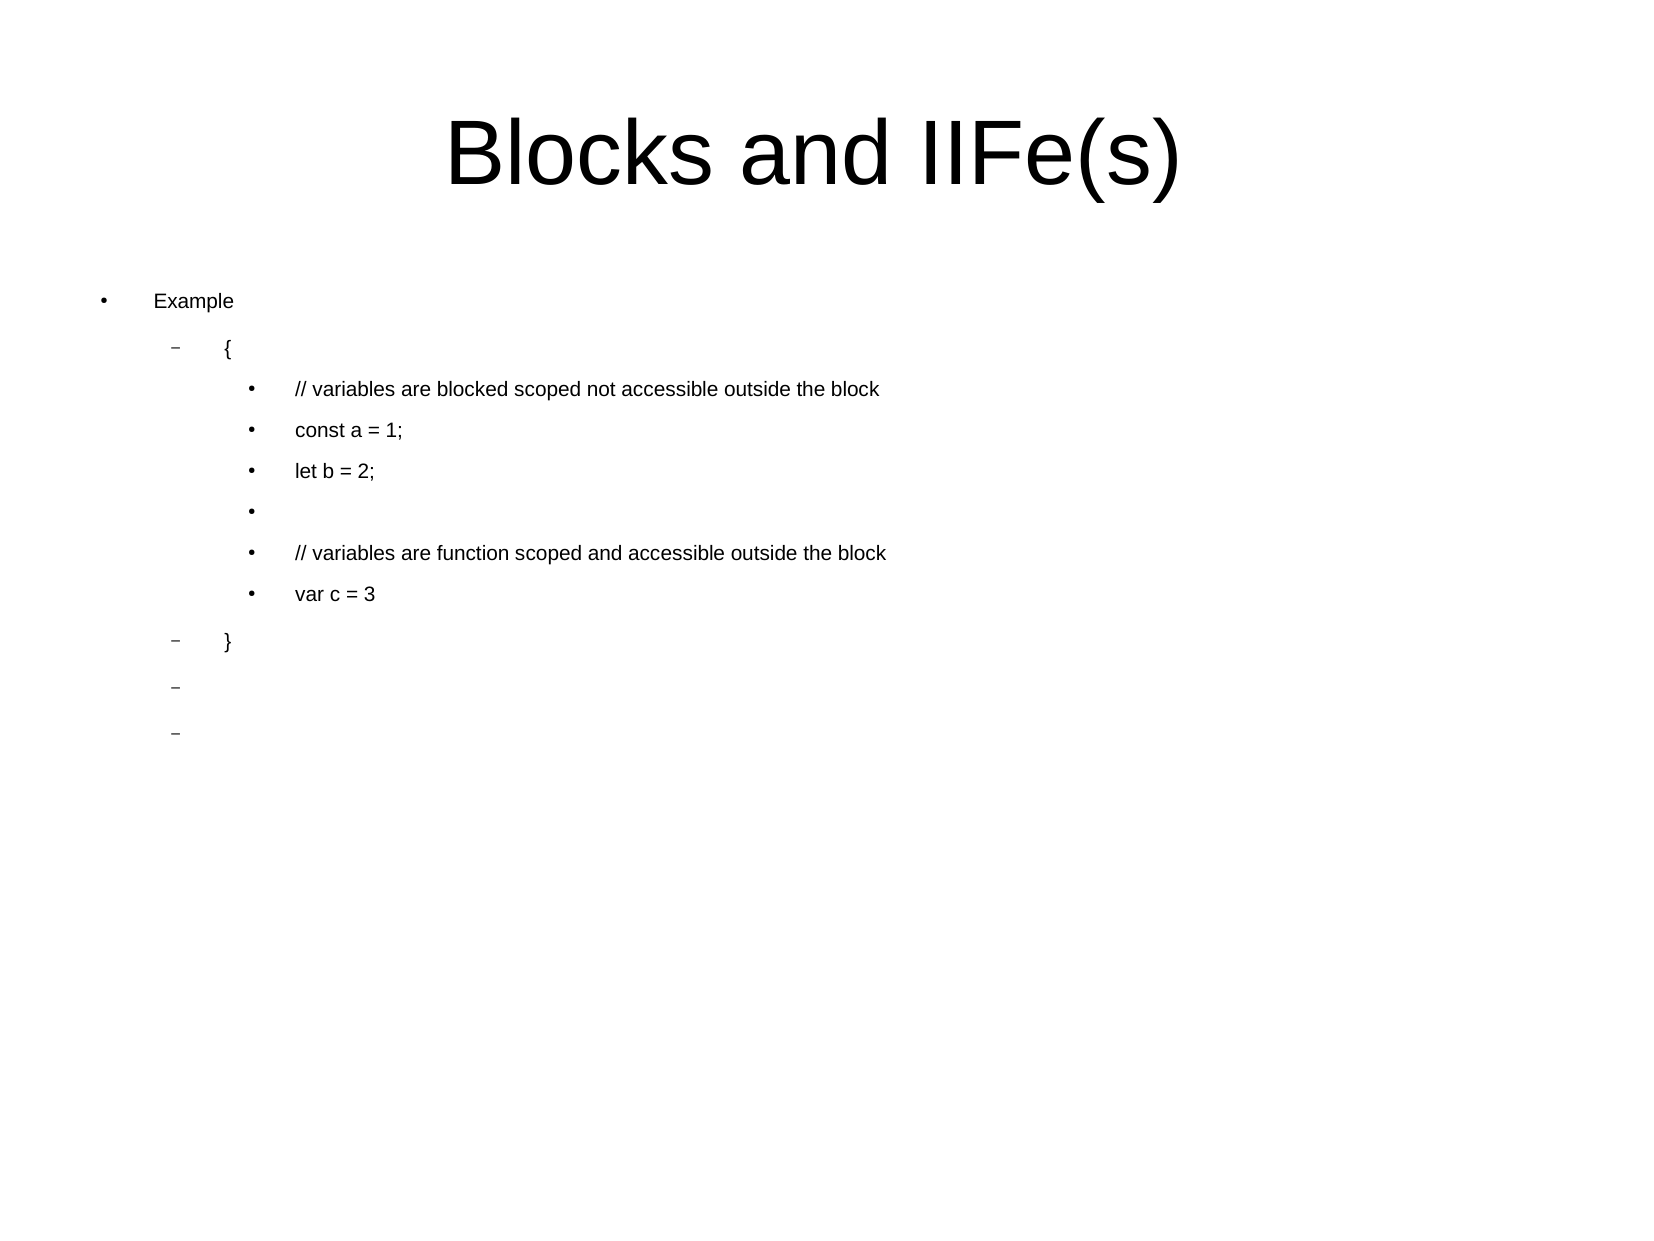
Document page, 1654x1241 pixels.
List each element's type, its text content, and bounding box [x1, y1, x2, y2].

title Blocks and IIFe(s) [82, 49, 1571, 257]
list Example { // variables are blocked scoped not accessible outside the block const a = 1; let b = 2; // variables are function scoped and accessible outside the block var c = 3 } [82, 290, 1583, 1205]
